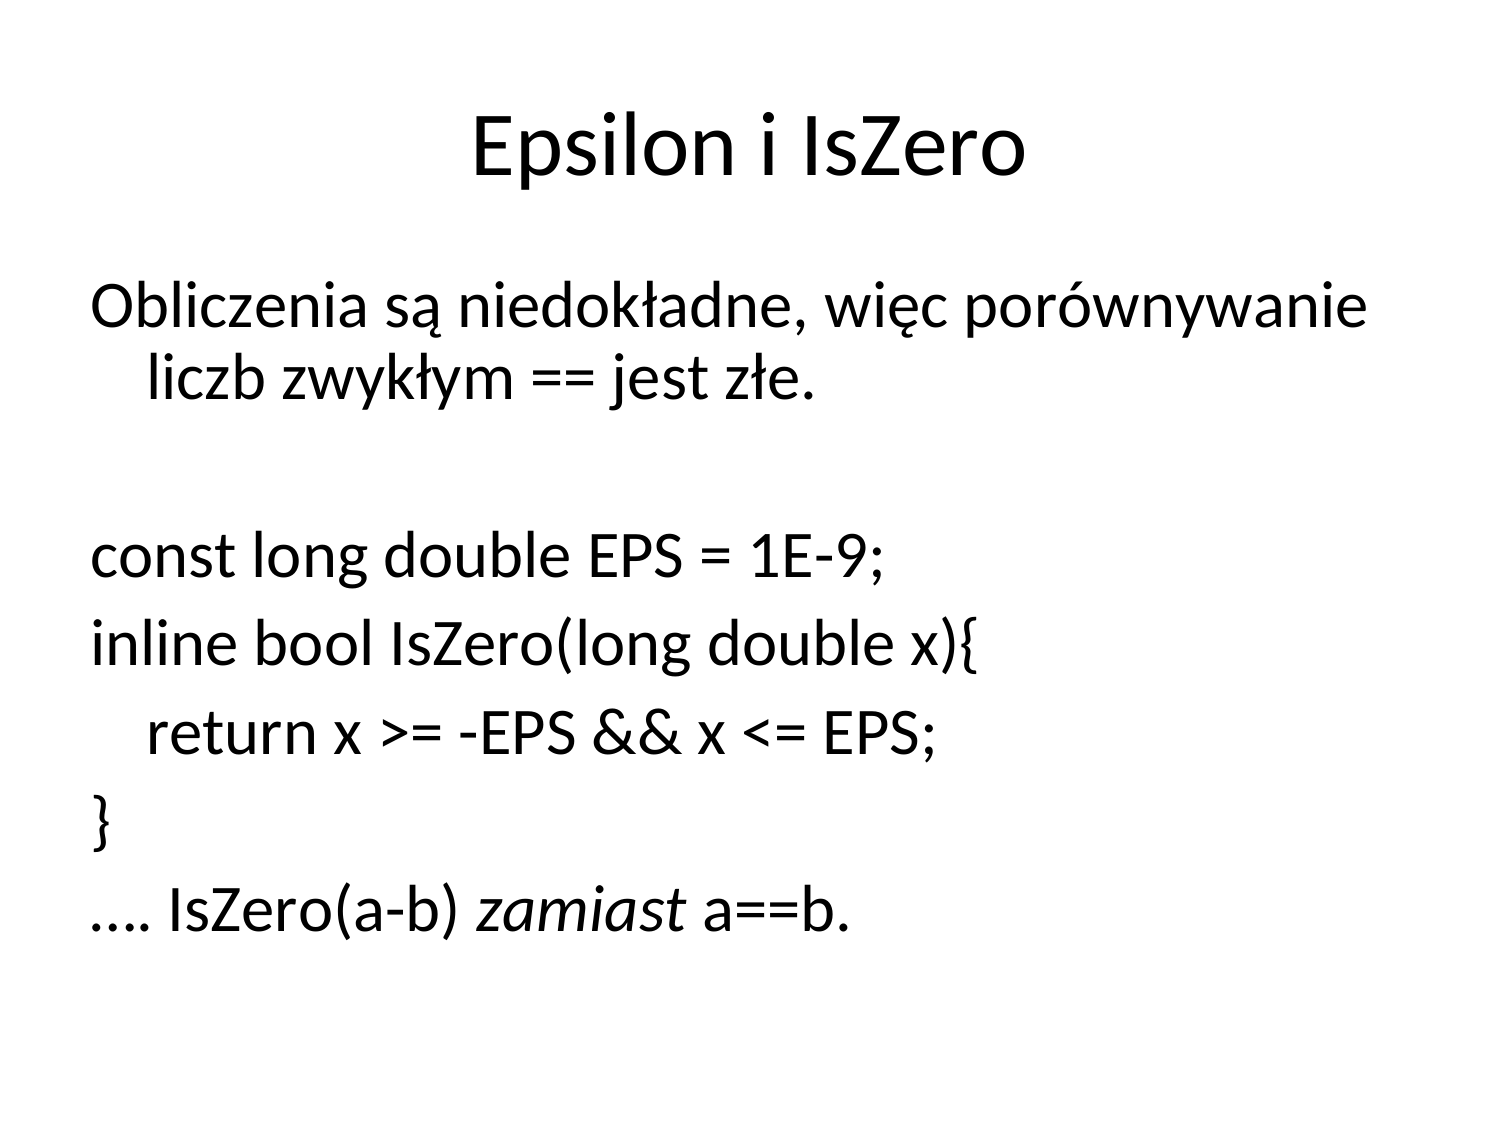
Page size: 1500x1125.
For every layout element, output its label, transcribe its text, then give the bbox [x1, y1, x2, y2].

title Epsilon i IsZero [75, 45, 1426, 233]
list Obliczenia są niedokładne, więc porównywanie liczb zwykłym == jest złe. const long double EPS = 1E-9; inline bool IsZero(long double x){ return x >= -EPS && x <= EPS; } …. IsZero(a-b) zamiast a==b. [75, 262, 1426, 1005]
